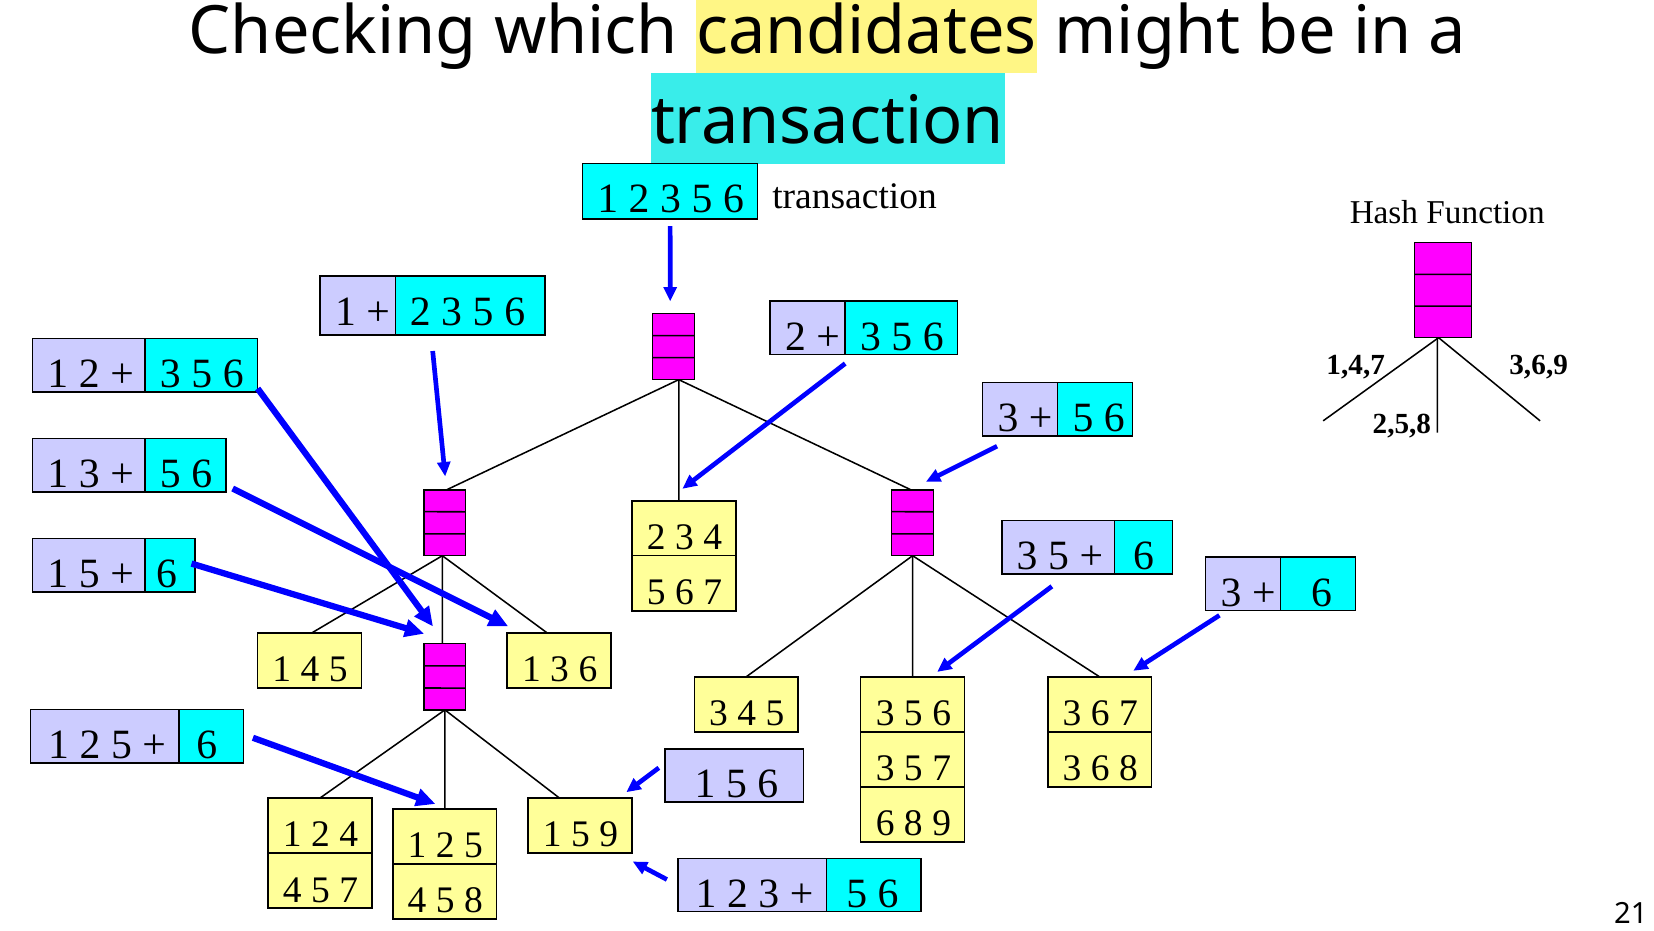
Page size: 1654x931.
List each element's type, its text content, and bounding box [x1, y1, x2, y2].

text_box [233, 709, 244, 764]
text_box 1 3 6 [507, 636, 613, 697]
text_box [1047, 731, 1152, 735]
text_box 1 2 4 [268, 801, 374, 857]
text_box [694, 676, 799, 680]
text_box 6 [1296, 557, 1348, 623]
text_box 3 5 + [1001, 520, 1118, 586]
text_box [257, 632, 362, 636]
text_box [1414, 242, 1472, 273]
text_box 6 8 9 [861, 790, 967, 851]
text_box 1 5 6 [679, 748, 794, 814]
text_box [268, 797, 372, 801]
text_box [891, 489, 934, 511]
text_box 1 3 + [32, 438, 149, 504]
text_box [541, 276, 546, 336]
text_box [652, 313, 695, 334]
text_box [528, 797, 632, 801]
text_box 5 6 [149, 438, 228, 504]
text_box [652, 337, 695, 356]
text_box [424, 535, 466, 556]
text_box [1414, 307, 1472, 338]
text_box 1 4 5 [257, 636, 363, 697]
text_box [424, 643, 466, 665]
text_box 3 6 7 [1047, 680, 1153, 735]
text_box [1348, 557, 1356, 611]
text_box [1291, 557, 1296, 611]
text_box [891, 535, 934, 556]
text_box 4 5 8 [392, 867, 498, 928]
text_box 2 3 5 6 [395, 276, 541, 341]
text_box 1 2 3 + [680, 858, 829, 924]
text_box 1 5 9 [528, 801, 634, 862]
text_box 2 3 4 [632, 504, 737, 559]
text_box 1 5 + [32, 538, 149, 604]
text_box [1169, 520, 1173, 575]
text_box [424, 513, 466, 533]
text_box Hash Function [1334, 183, 1561, 238]
text_box 3 4 5 [694, 680, 800, 741]
text_box [268, 853, 372, 857]
text_box 1,4,7 [1372, 367, 1401, 388]
text_box 3,6,9 [1494, 337, 1584, 388]
text_box [860, 676, 965, 843]
text_box 6 [181, 709, 233, 775]
text_box 3 5 6 [855, 301, 959, 366]
text_box [631, 500, 736, 611]
text_box 1 2 + [32, 338, 149, 404]
text_box 3 + [982, 382, 1068, 448]
text_box 6 [1118, 520, 1169, 586]
text_box [665, 748, 679, 803]
text_box 3 6 8 [1047, 735, 1153, 796]
text_box 1 2 3 5 6 [582, 163, 759, 229]
text_box 2,5,8 [1357, 397, 1447, 448]
text_box [652, 359, 695, 380]
text_box 3 5 6 [149, 338, 259, 404]
text_box transaction [757, 163, 953, 224]
text_box [507, 632, 611, 636]
text_box [794, 748, 804, 803]
text_box 1 2 5 [392, 812, 498, 867]
text_box [1414, 276, 1472, 305]
title Checking which candidates might be in a transaction [8, 16, 1648, 129]
text_box [891, 513, 934, 533]
text_box 3 + [1205, 557, 1291, 623]
text_box 5 6 [1068, 382, 1140, 448]
text_box 3 5 6 [861, 680, 967, 735]
text_box 1 + [320, 276, 395, 341]
text_box 1,4,7 [1311, 337, 1401, 388]
text_box 6 [149, 538, 193, 604]
text_box 5 6 7 [632, 559, 737, 620]
text_box [424, 689, 466, 710]
text_box [1047, 676, 1152, 680]
text_box [914, 858, 922, 912]
text_box 5 6 [831, 858, 914, 924]
text_box 2 + [770, 301, 855, 366]
text_box 3 5 7 [861, 735, 967, 790]
text_box [424, 489, 466, 511]
text_box 4 5 7 [268, 857, 374, 918]
text_box 1 2 5 + [33, 709, 181, 775]
text_box [424, 667, 466, 687]
